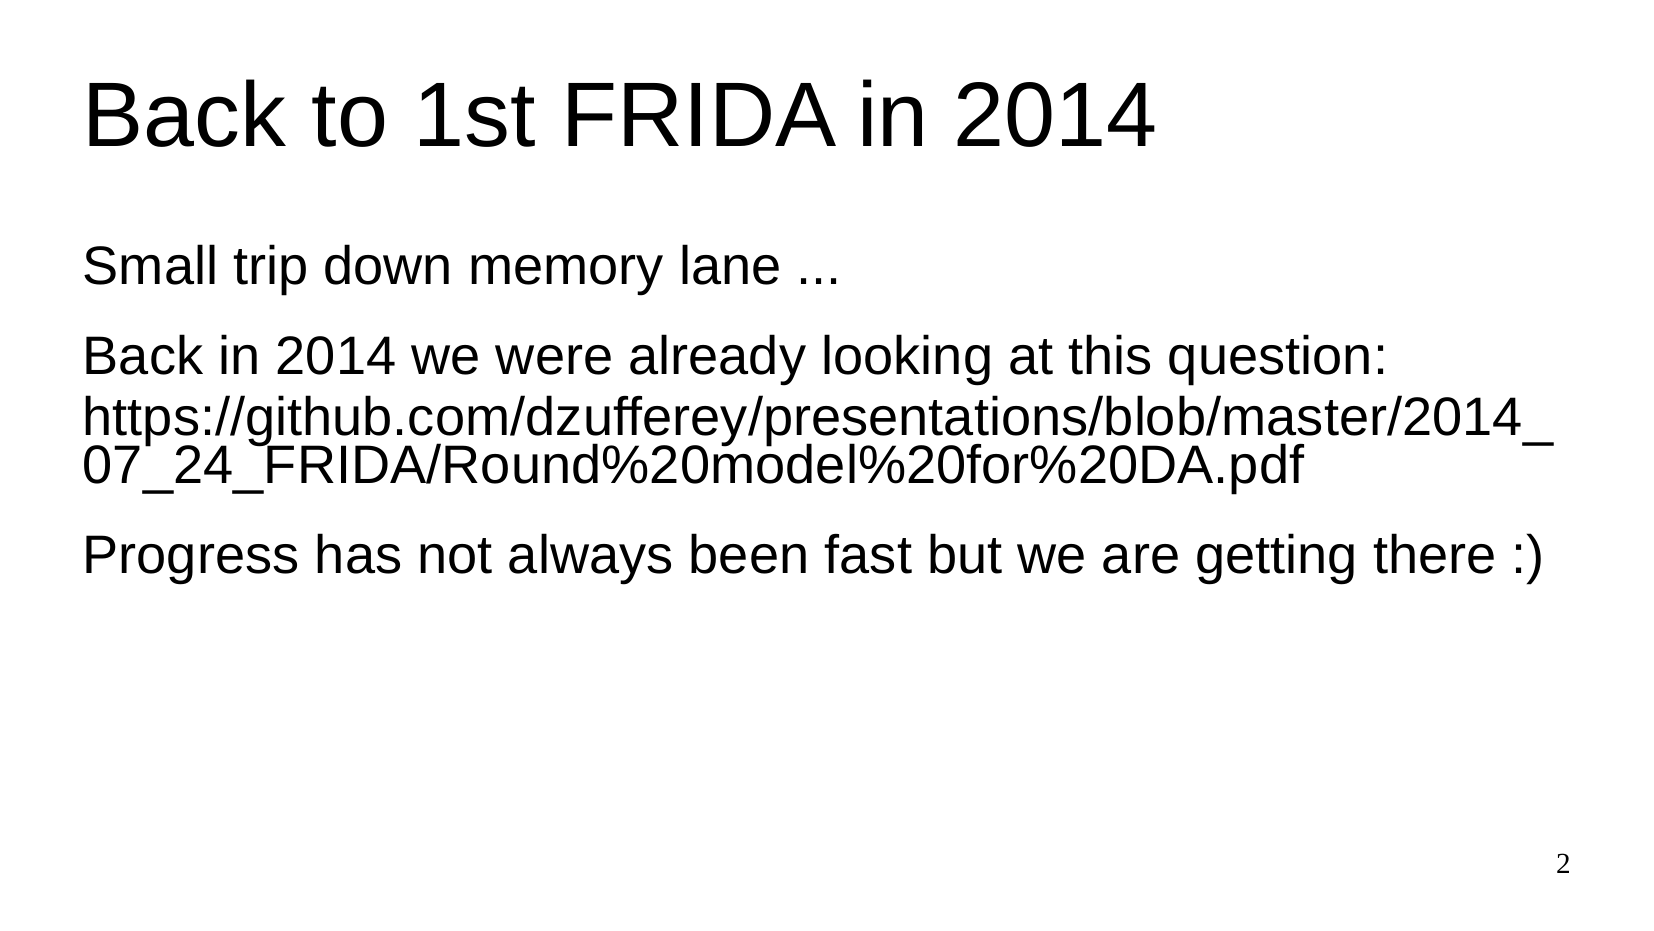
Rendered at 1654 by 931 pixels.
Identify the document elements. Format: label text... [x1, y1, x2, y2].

title Back to 1st FRIDA in 2014 [82, 37, 1571, 193]
list Small trip down memory lane ... Back in 2014 we were already looking at this question: https://github.com/dzufferey/presentations/blob/master/2014_07_24_FRIDA/Round%20model%20for%20DA.pdf Progress has not always been fast but we are getting there :) [82, 235, 1571, 775]
